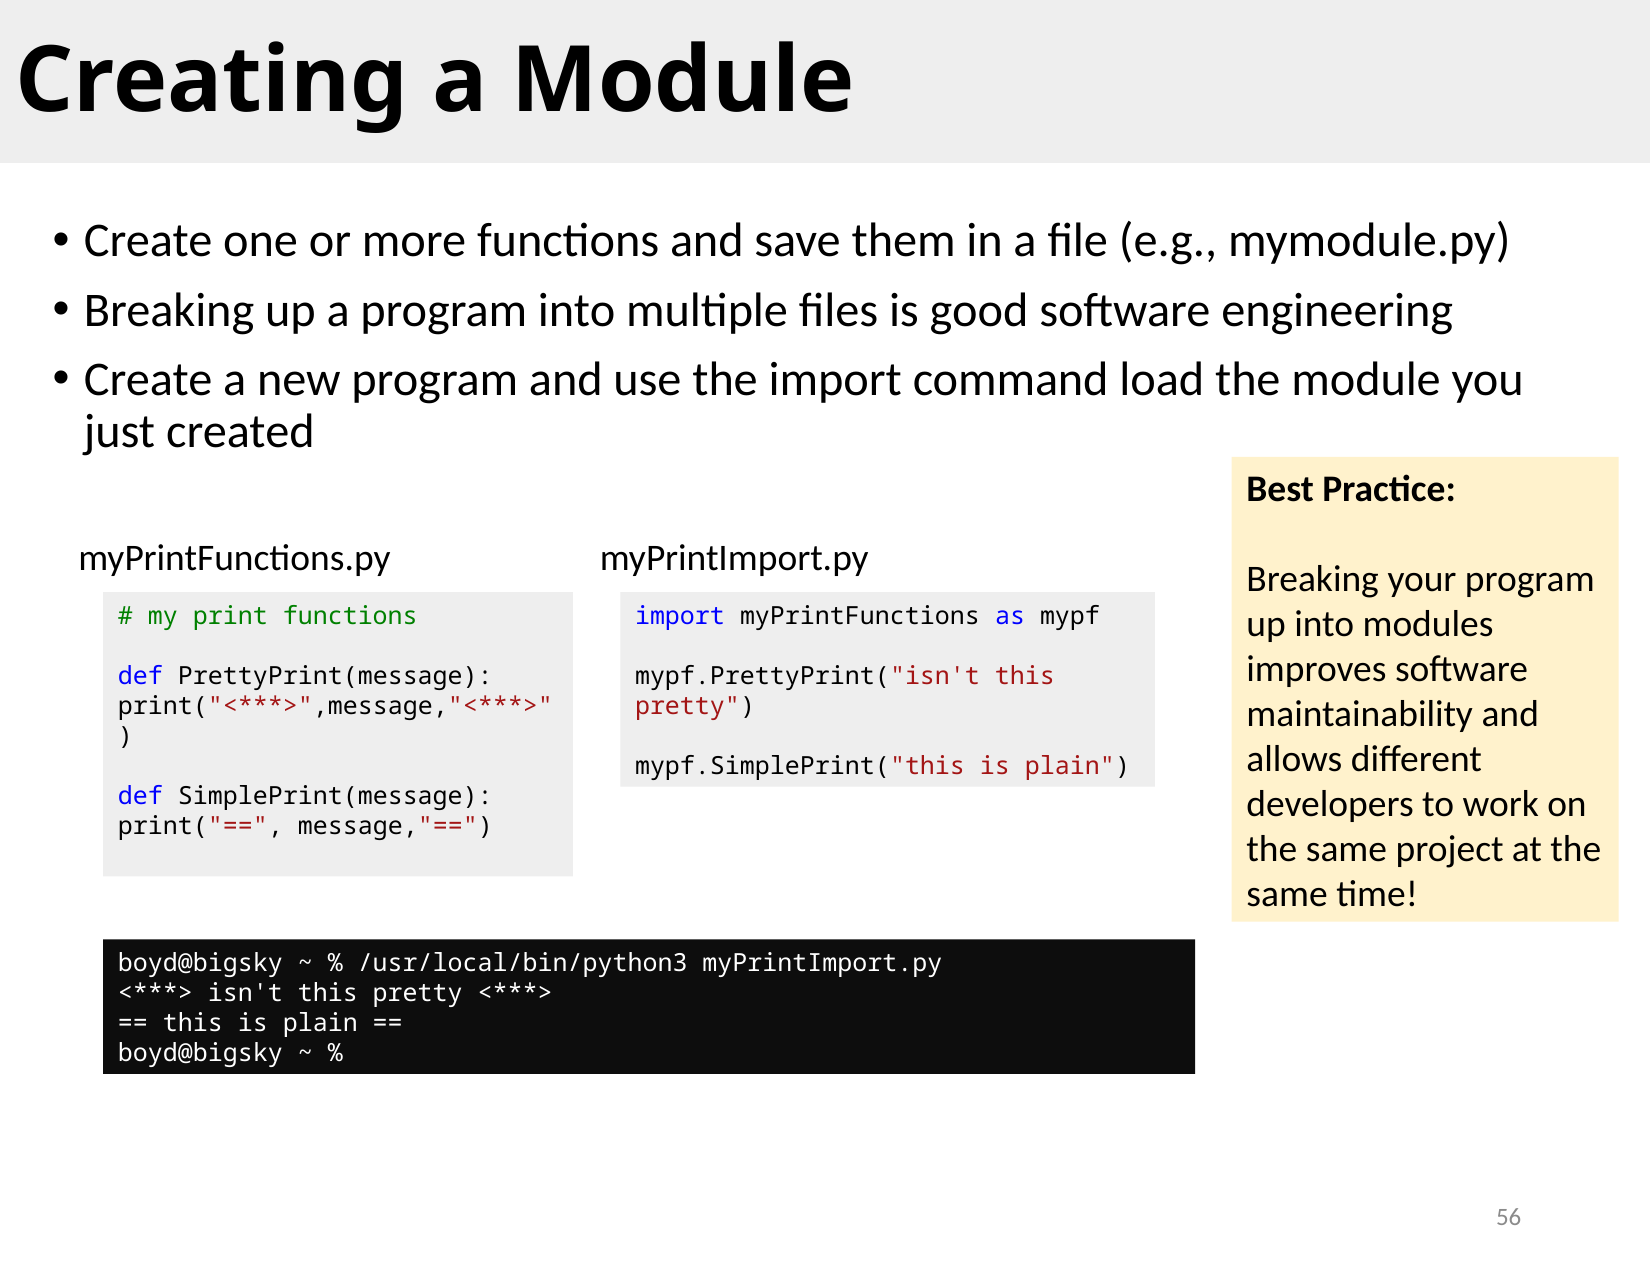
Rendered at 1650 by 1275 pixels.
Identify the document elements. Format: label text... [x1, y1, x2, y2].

text_box myPrintImport.py [585, 525, 885, 586]
text_box import myPrintFunctions as mypf mypf.PrettyPrint("isn't this pretty") mypf.SimplePrint("this is plain") [620, 592, 1155, 787]
text_box myPrintFunctions.py [63, 525, 406, 586]
text_box # my print functions def PrettyPrint(message): print("<***>",message,"<***>") def SimplePrint(message): print("==", message,"==") [103, 592, 573, 877]
title Creating a Module [0, 0, 1650, 163]
text_box Best Practice: Breaking your program up into modules improves software maintainability and allows different developers to work on the same project at the same time! [1231, 456, 1619, 922]
text_box boyd@bigsky ~ % /usr/local/bin/python3 myPrintImport.py <***> isn't this pretty <***> == this is plain == boyd@bigsky ~ % [103, 939, 1196, 1074]
list Create one or more functions and save them in a file (e.g., mymodule.py) Breaking up a program into multiple files is good software engineering Create a new program and use the import command load the module you just created [37, 207, 1595, 504]
